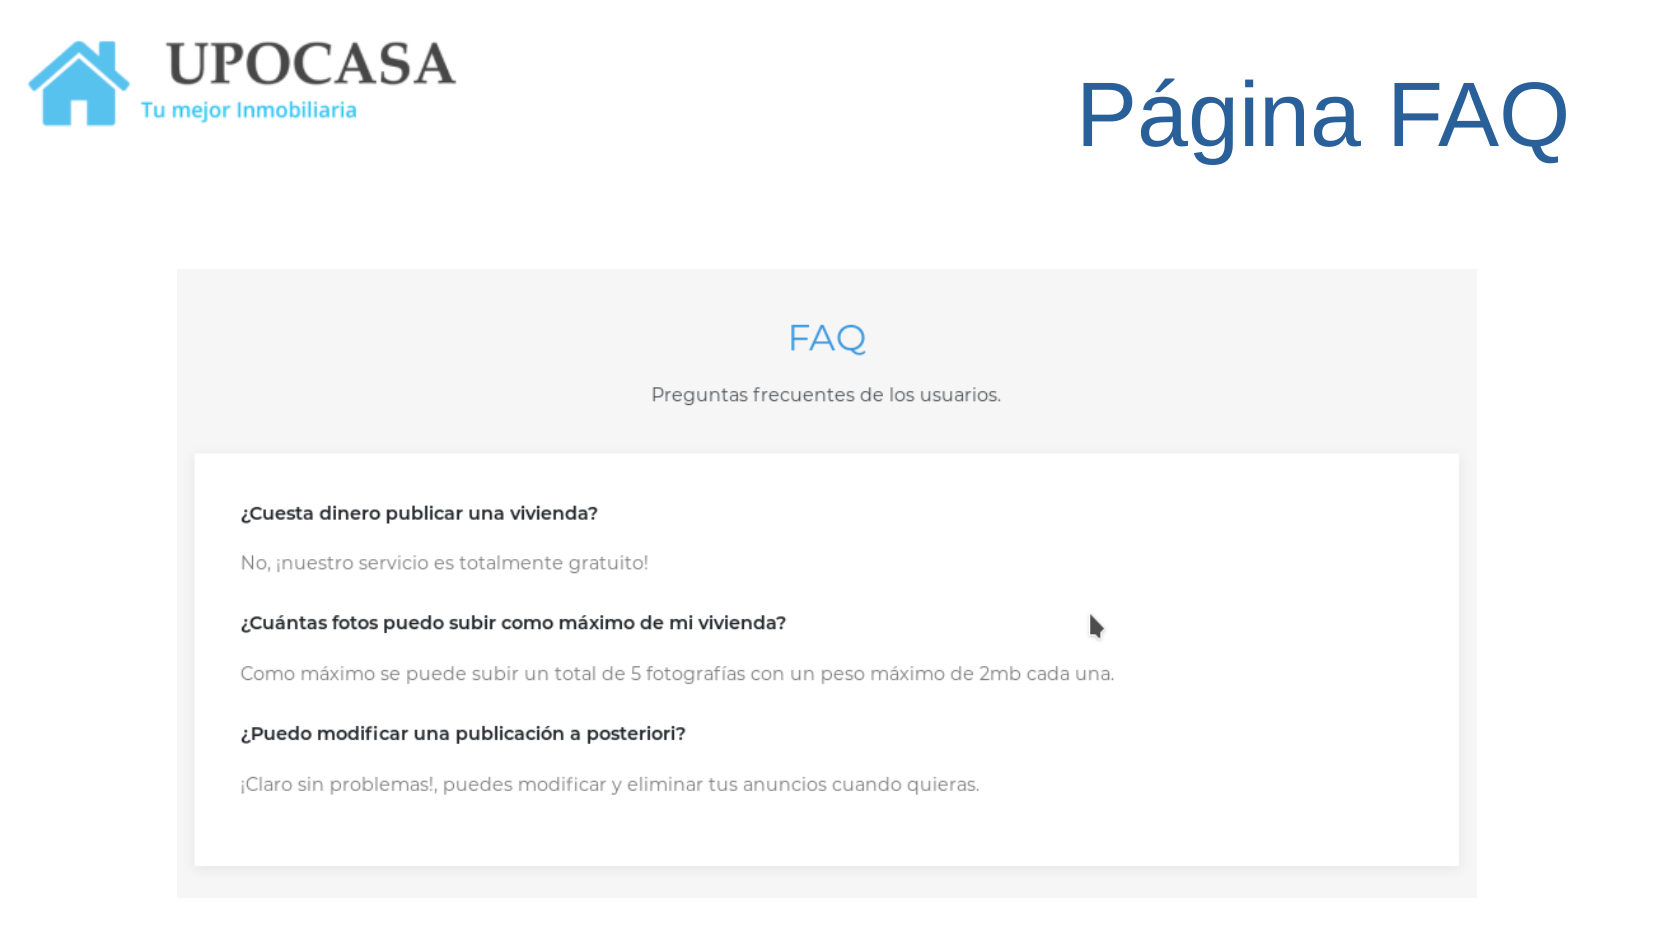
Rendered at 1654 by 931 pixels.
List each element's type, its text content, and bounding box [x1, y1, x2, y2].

picture [0, 0, 508, 160]
title Página FAQ [82, 37, 1571, 193]
picture [177, 269, 1477, 898]
